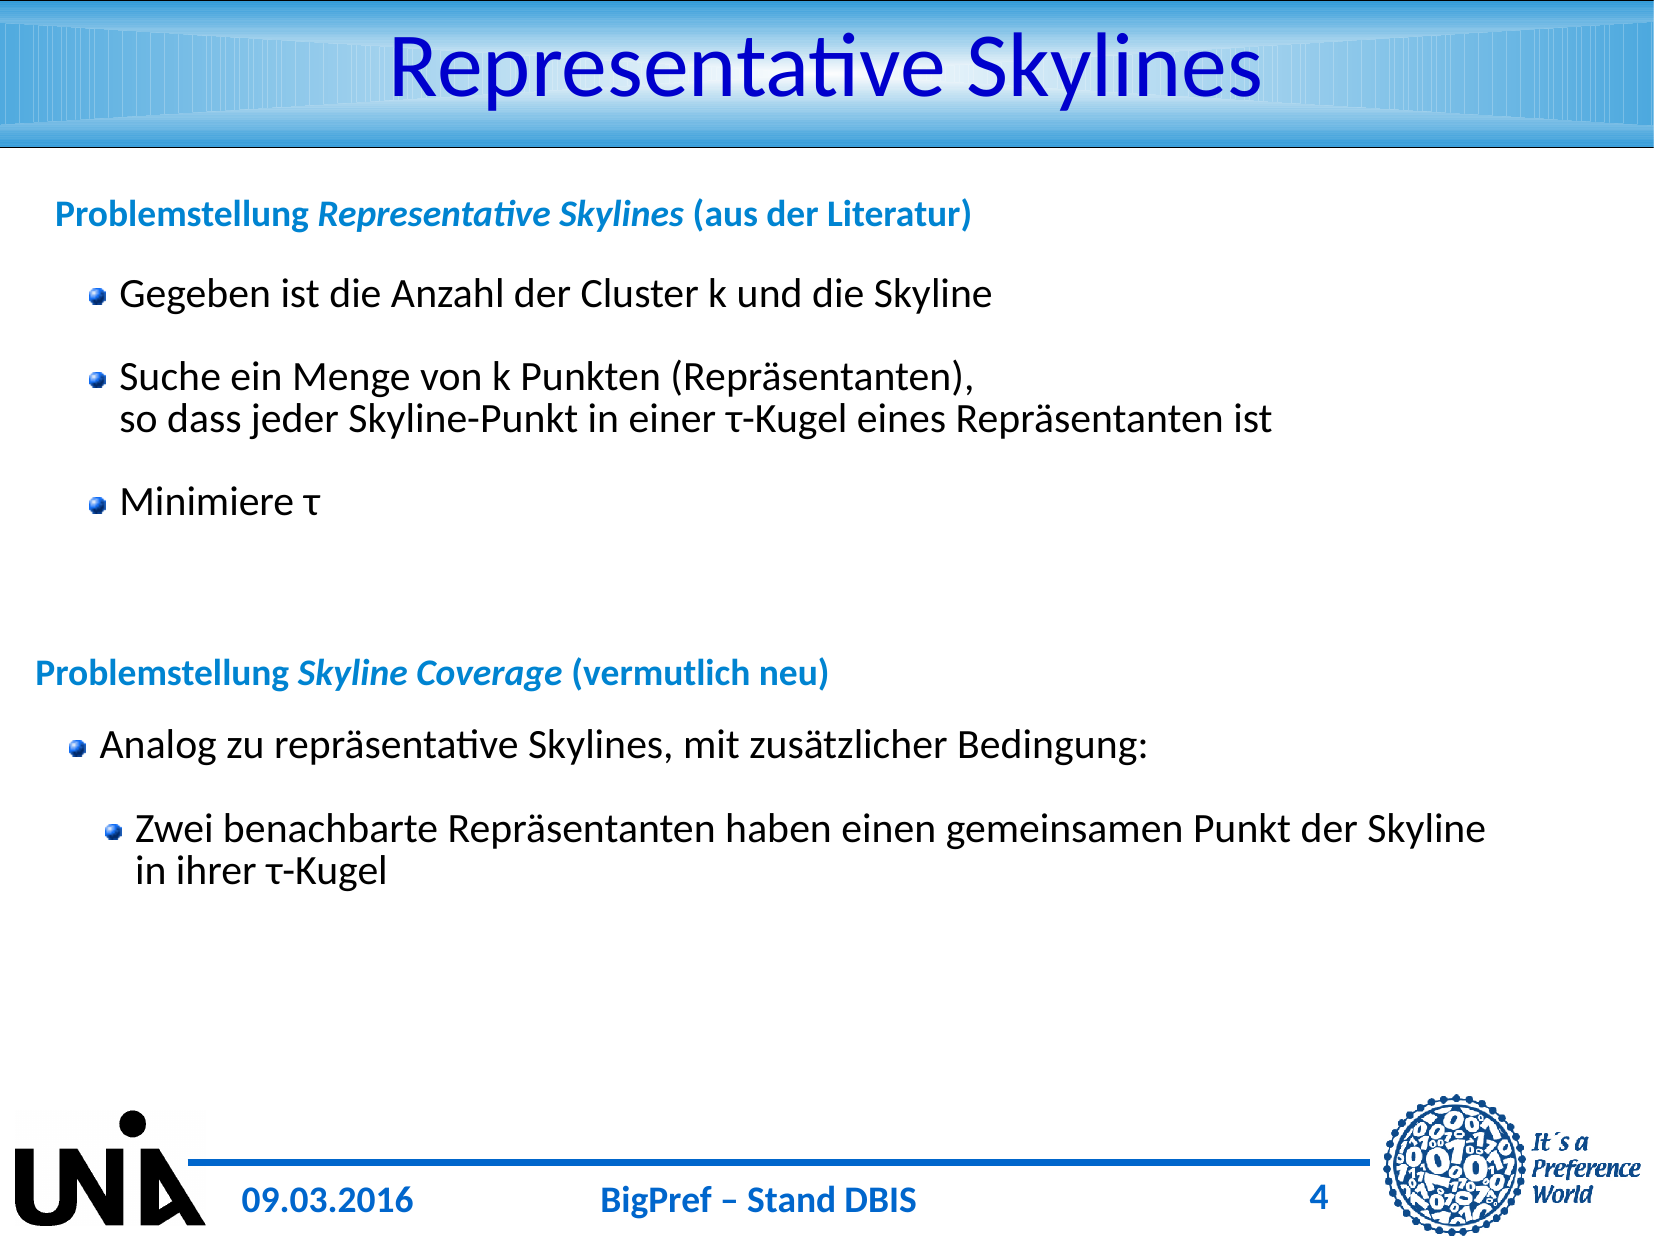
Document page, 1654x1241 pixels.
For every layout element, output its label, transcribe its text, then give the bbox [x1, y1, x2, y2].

text_box Problemstellung Skyline Coverage (vermutlich neu) [17, 646, 938, 728]
text_box Problemstellung Representative Skylines (aus der Literatur) [37, 187, 1201, 301]
text_box Analog zu repräsentative Skylines, mit zusätzlicher Bedingung: Zwei benachbarte Repräsentanten haben einen gemeinsamen Punkt der Skyline in ihrer τ-Kugel [55, 720, 1538, 940]
picture [15, 1110, 206, 1226]
picture [1379, 1090, 1646, 1241]
text_box Gegeben ist die Anzahl der Cluster k und die Skyline Suche ein Menge von k Punkten (Repräsentanten), so dass jeder Skyline-Punkt in einer τ-Kugel eines Repräsentanten ist Minimiere τ [75, 268, 1558, 590]
title Representative Skylines [0, 17, 1654, 130]
